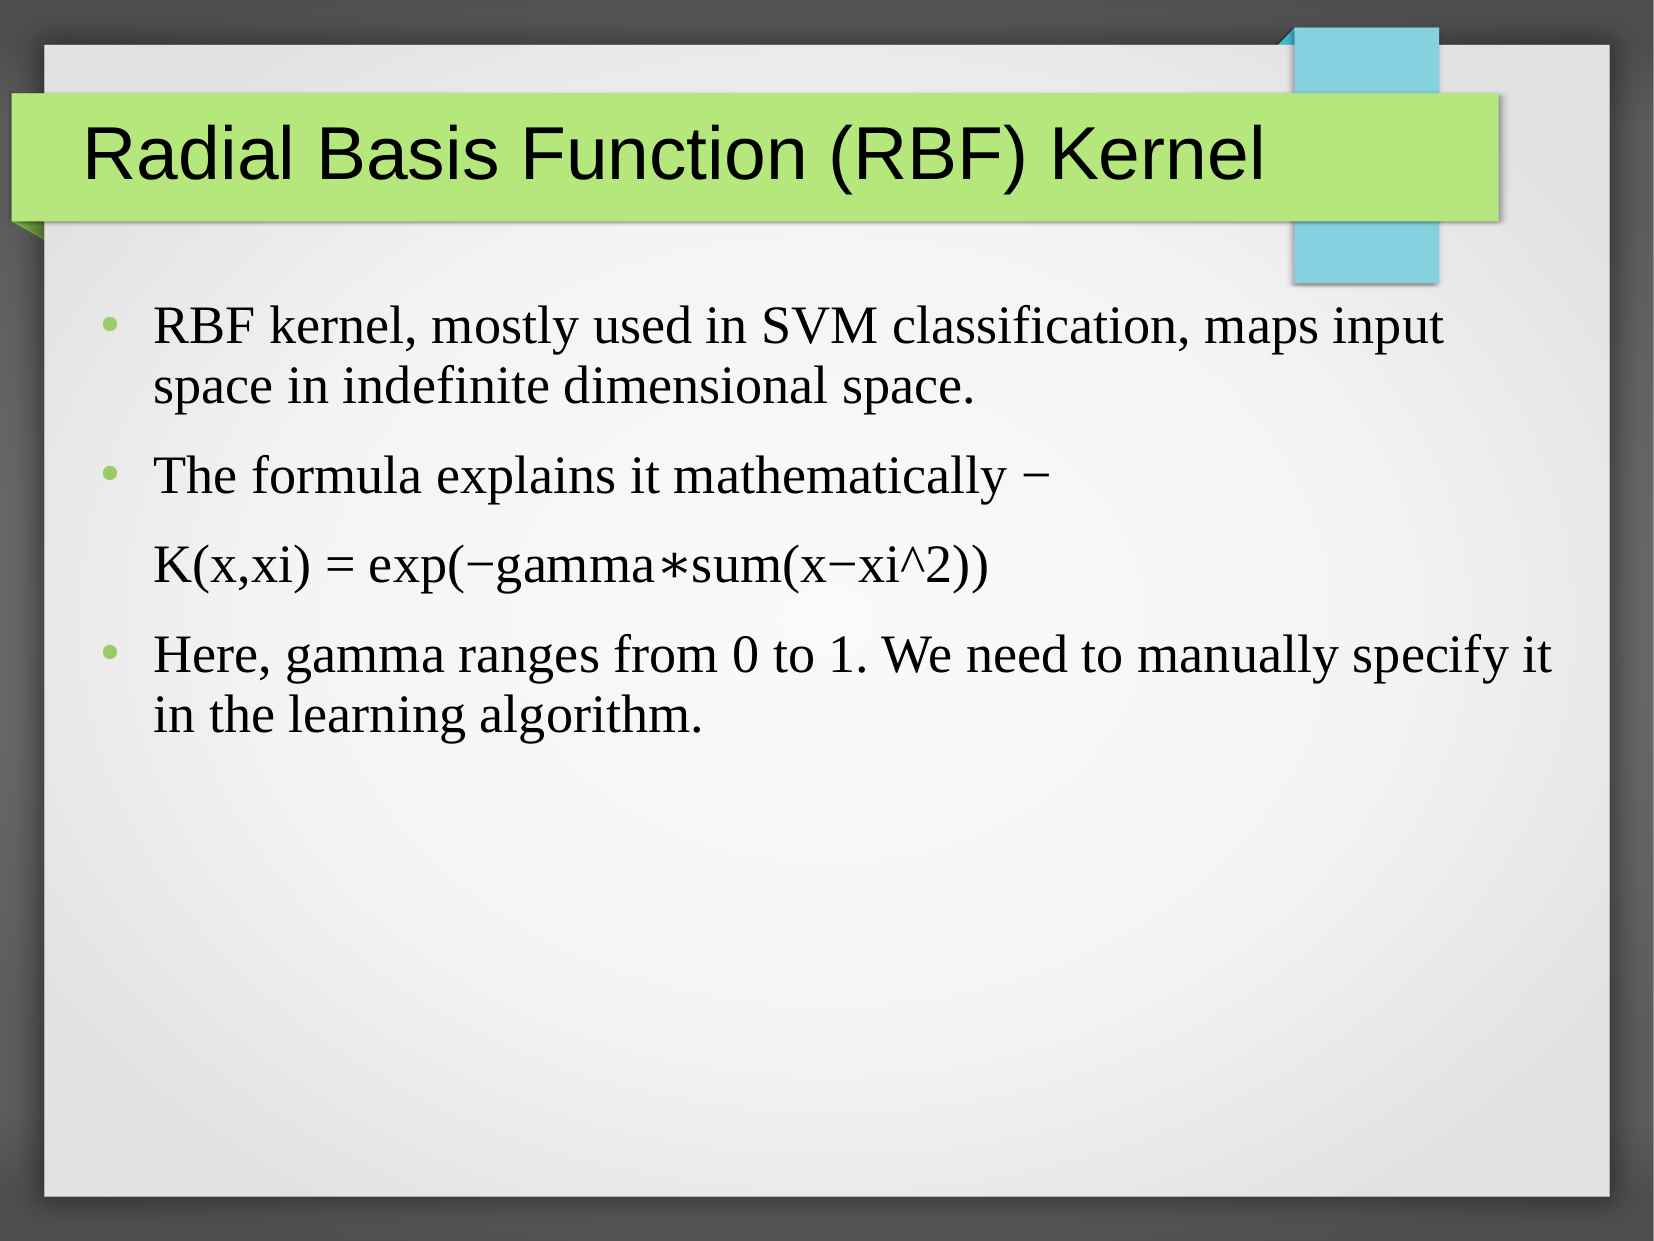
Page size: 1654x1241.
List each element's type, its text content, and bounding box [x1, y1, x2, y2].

list RBF kernel, mostly used in SVM classification, maps input space in indefinite dimensional space. The formula explains it mathematically − K(x,xi) = exp(−gamma∗sum(x−xi^2)) Here, gamma ranges from 0 to 1. We need to manually specify it in the learning algorithm. [82, 295, 1571, 1015]
picture [0, 0, 1654, 1241]
title Radial Basis Function (RBF) Kernel [82, 69, 1430, 238]
